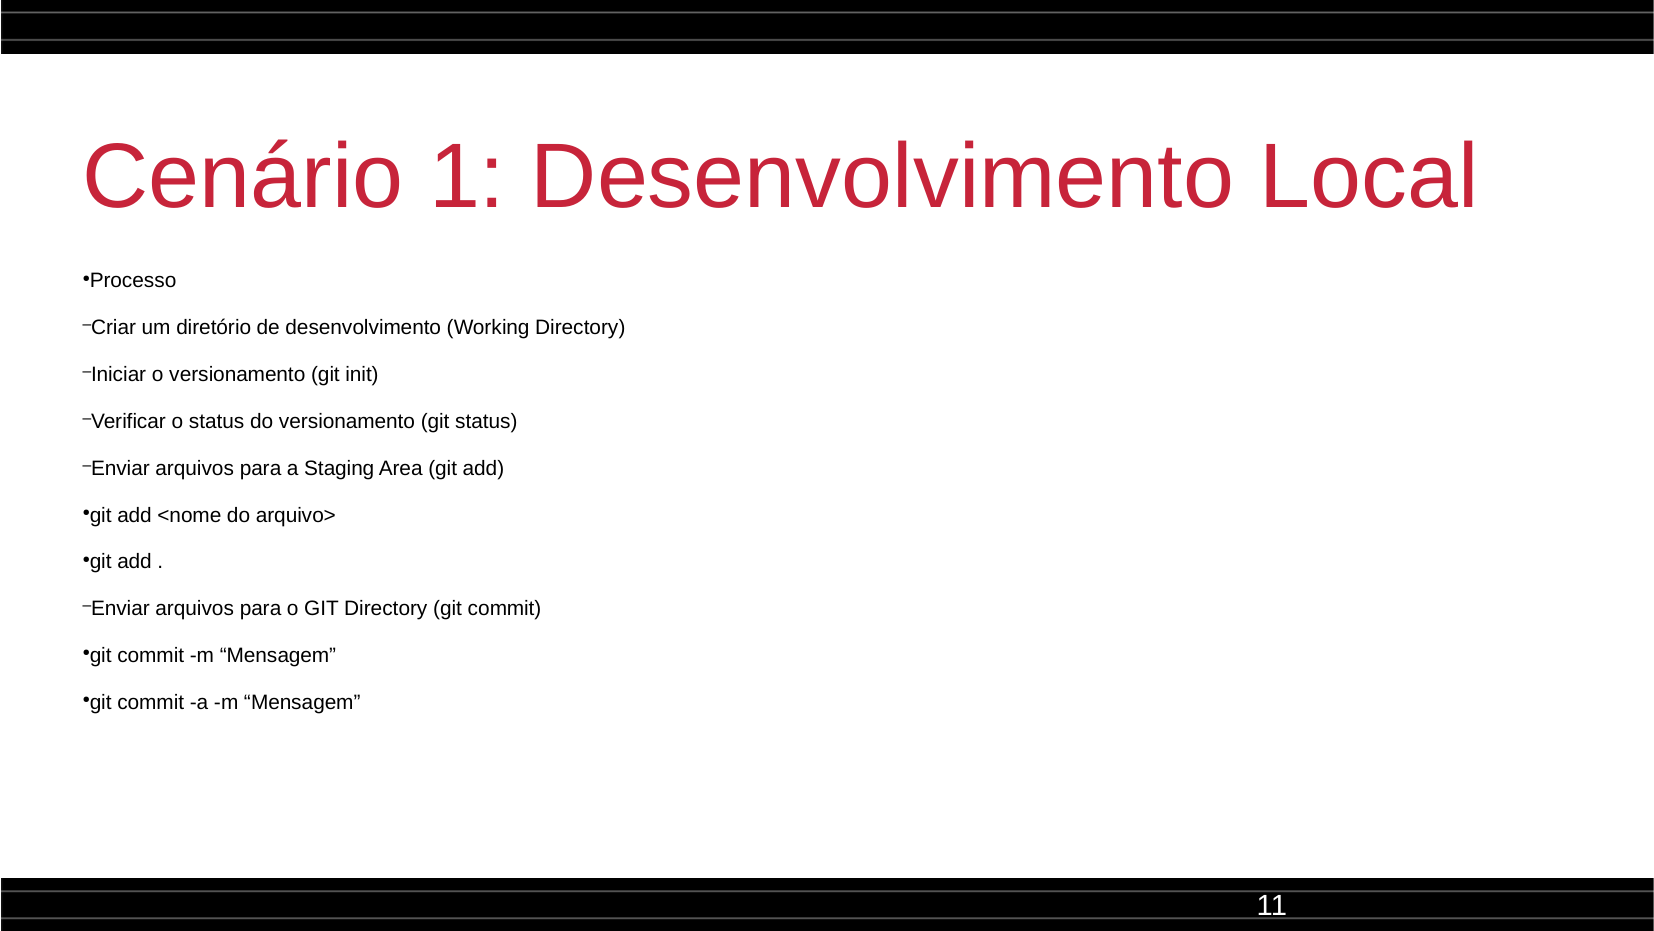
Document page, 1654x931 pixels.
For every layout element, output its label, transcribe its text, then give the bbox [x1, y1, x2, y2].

list Processo Criar um diretório de desenvolvimento (Working Directory) Iniciar o versionamento (git init) Verificar o status do versionamento (git status) Enviar arquivos para a Staging Area (git add) git add <nome do arquivo> git add . Enviar arquivos para o GIT Directory (git commit) git commit -m “Mensagem” git commit -a -m “Mensagem” [82, 271, 1571, 758]
title Cenário 1: Desenvolvimento Local [82, 92, 1571, 249]
